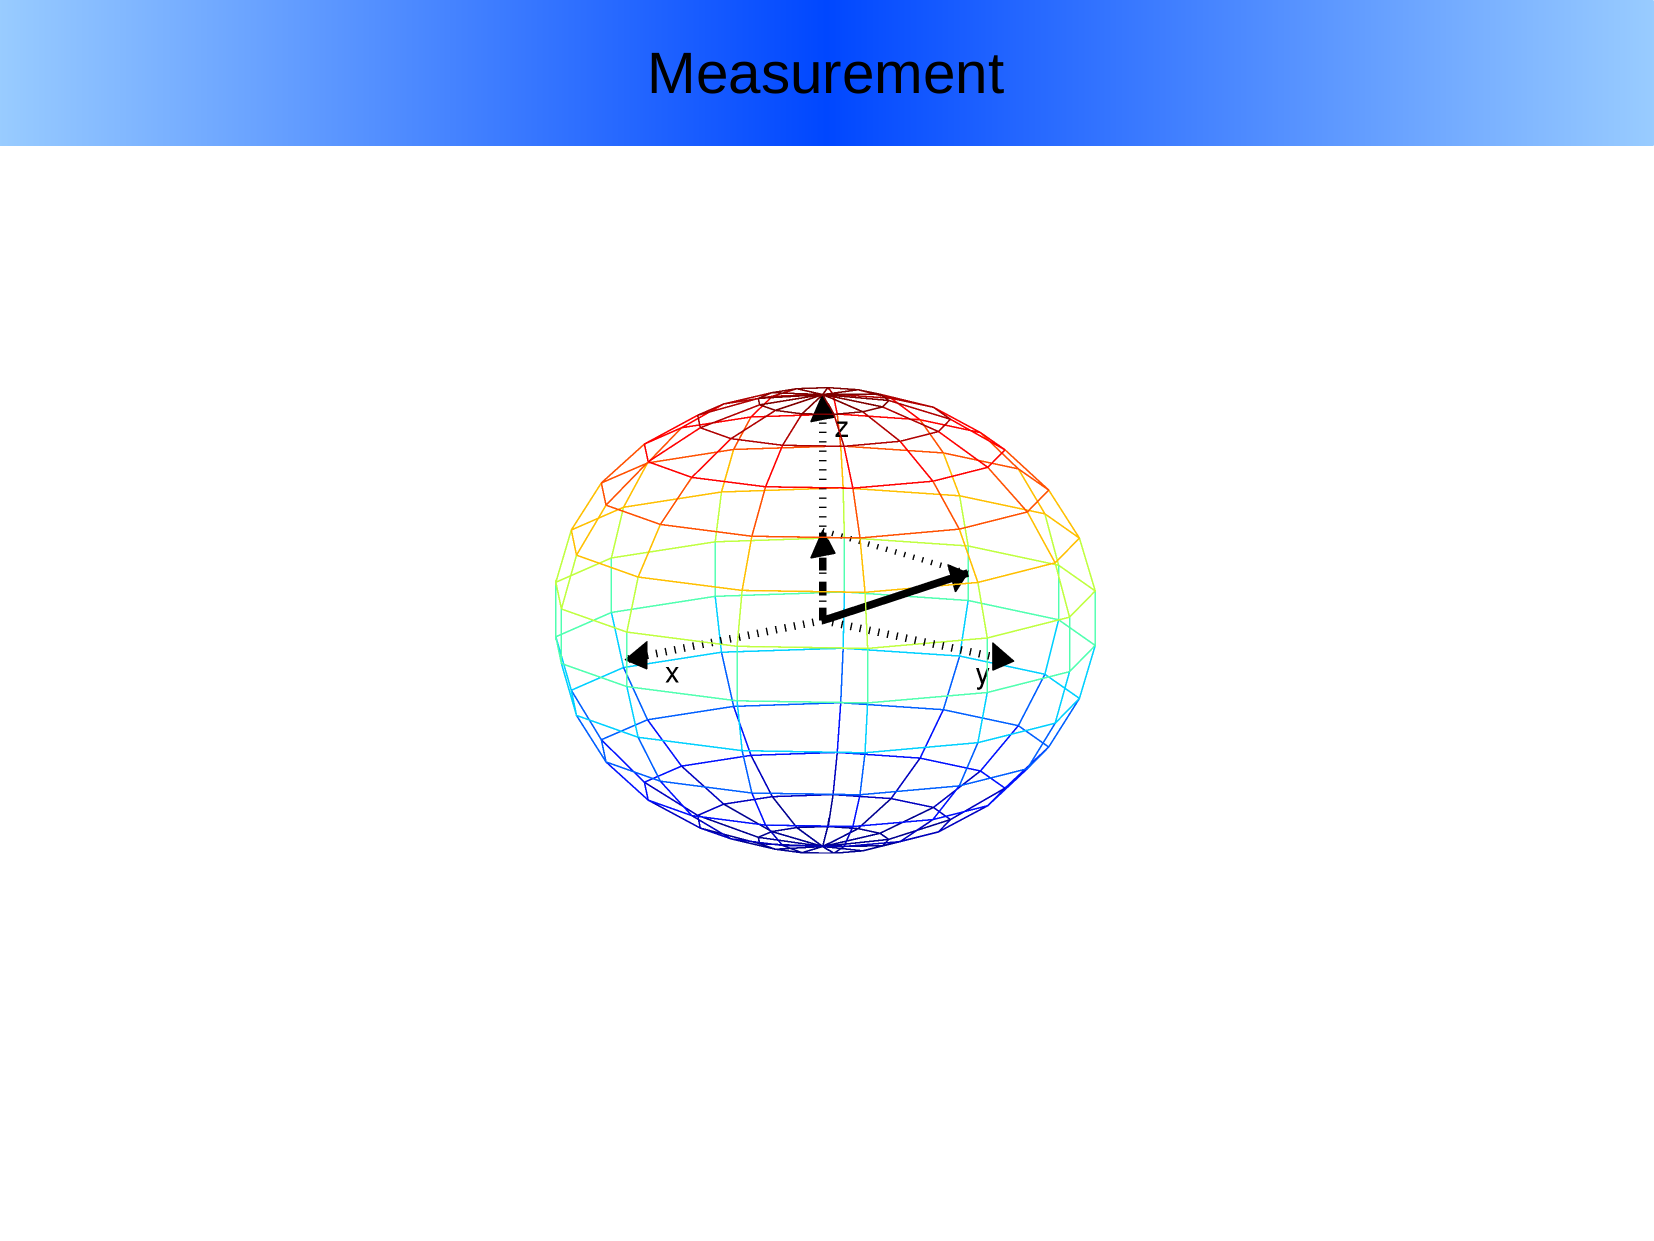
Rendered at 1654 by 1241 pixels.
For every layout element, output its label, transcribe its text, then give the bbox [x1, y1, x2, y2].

text_box [0, 0, 1654, 146]
text_box Measurement [633, 33, 1020, 121]
picture [555, 380, 1102, 856]
